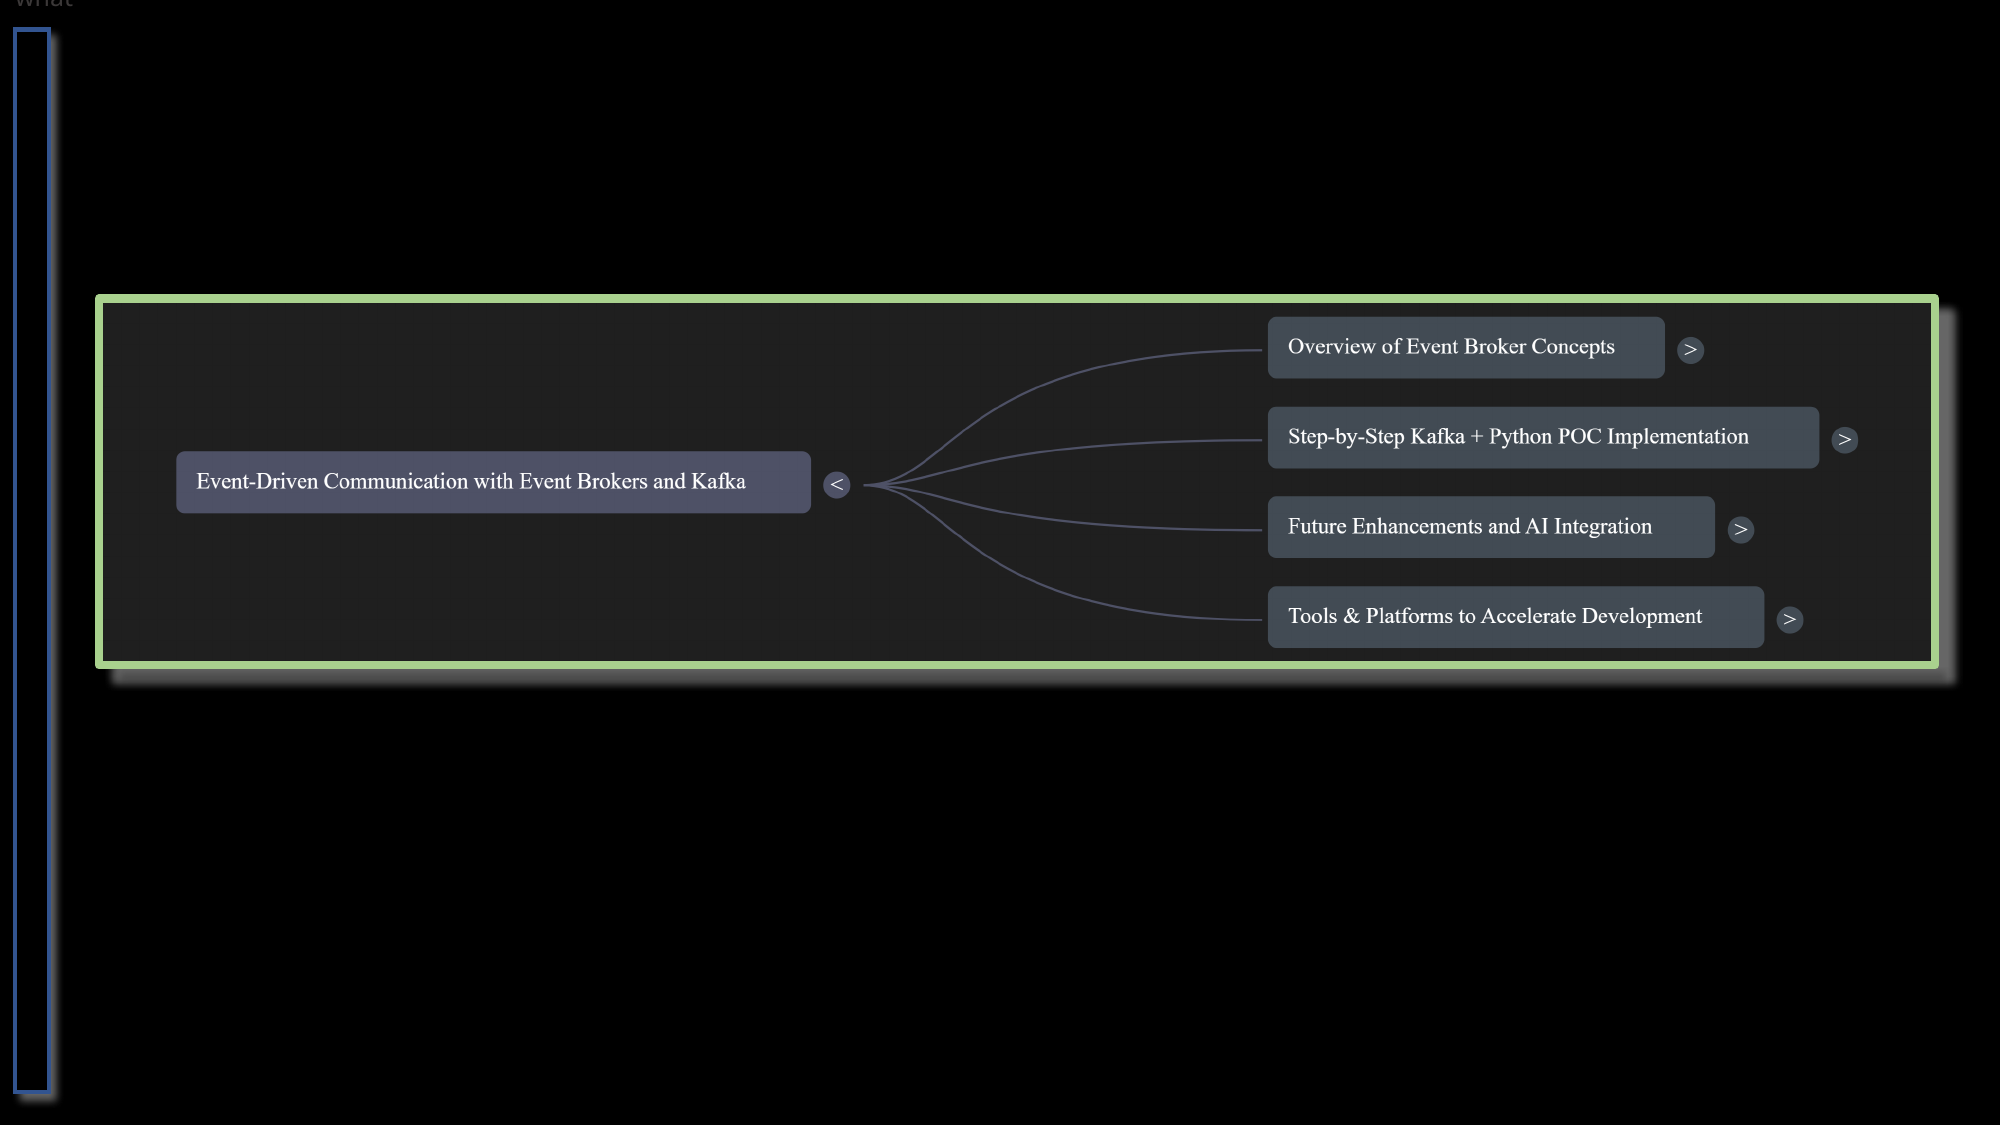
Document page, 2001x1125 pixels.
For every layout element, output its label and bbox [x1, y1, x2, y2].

text_box [14, 29, 49, 1093]
picture [103, 302, 1931, 662]
